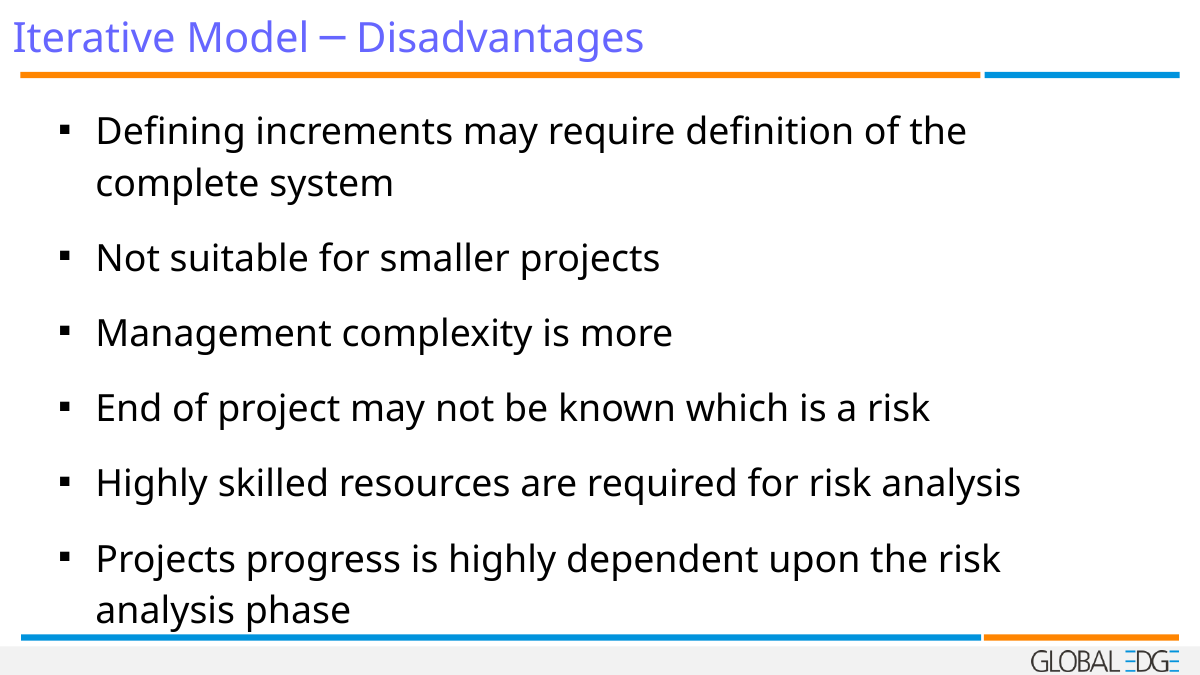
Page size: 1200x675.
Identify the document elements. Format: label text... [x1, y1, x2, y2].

title Iterative Model ─ Disadvantages [12, 9, 1088, 63]
picture [1031, 650, 1179, 672]
subtitle Defining increments may require definition of the complete system Not suitable for smaller projects Management complexity is more End of project may not be known which is a risk Highly skilled resources are required for risk analysis Projects progress is highly dependent upon the risk analysis phase [60, 104, 1141, 579]
